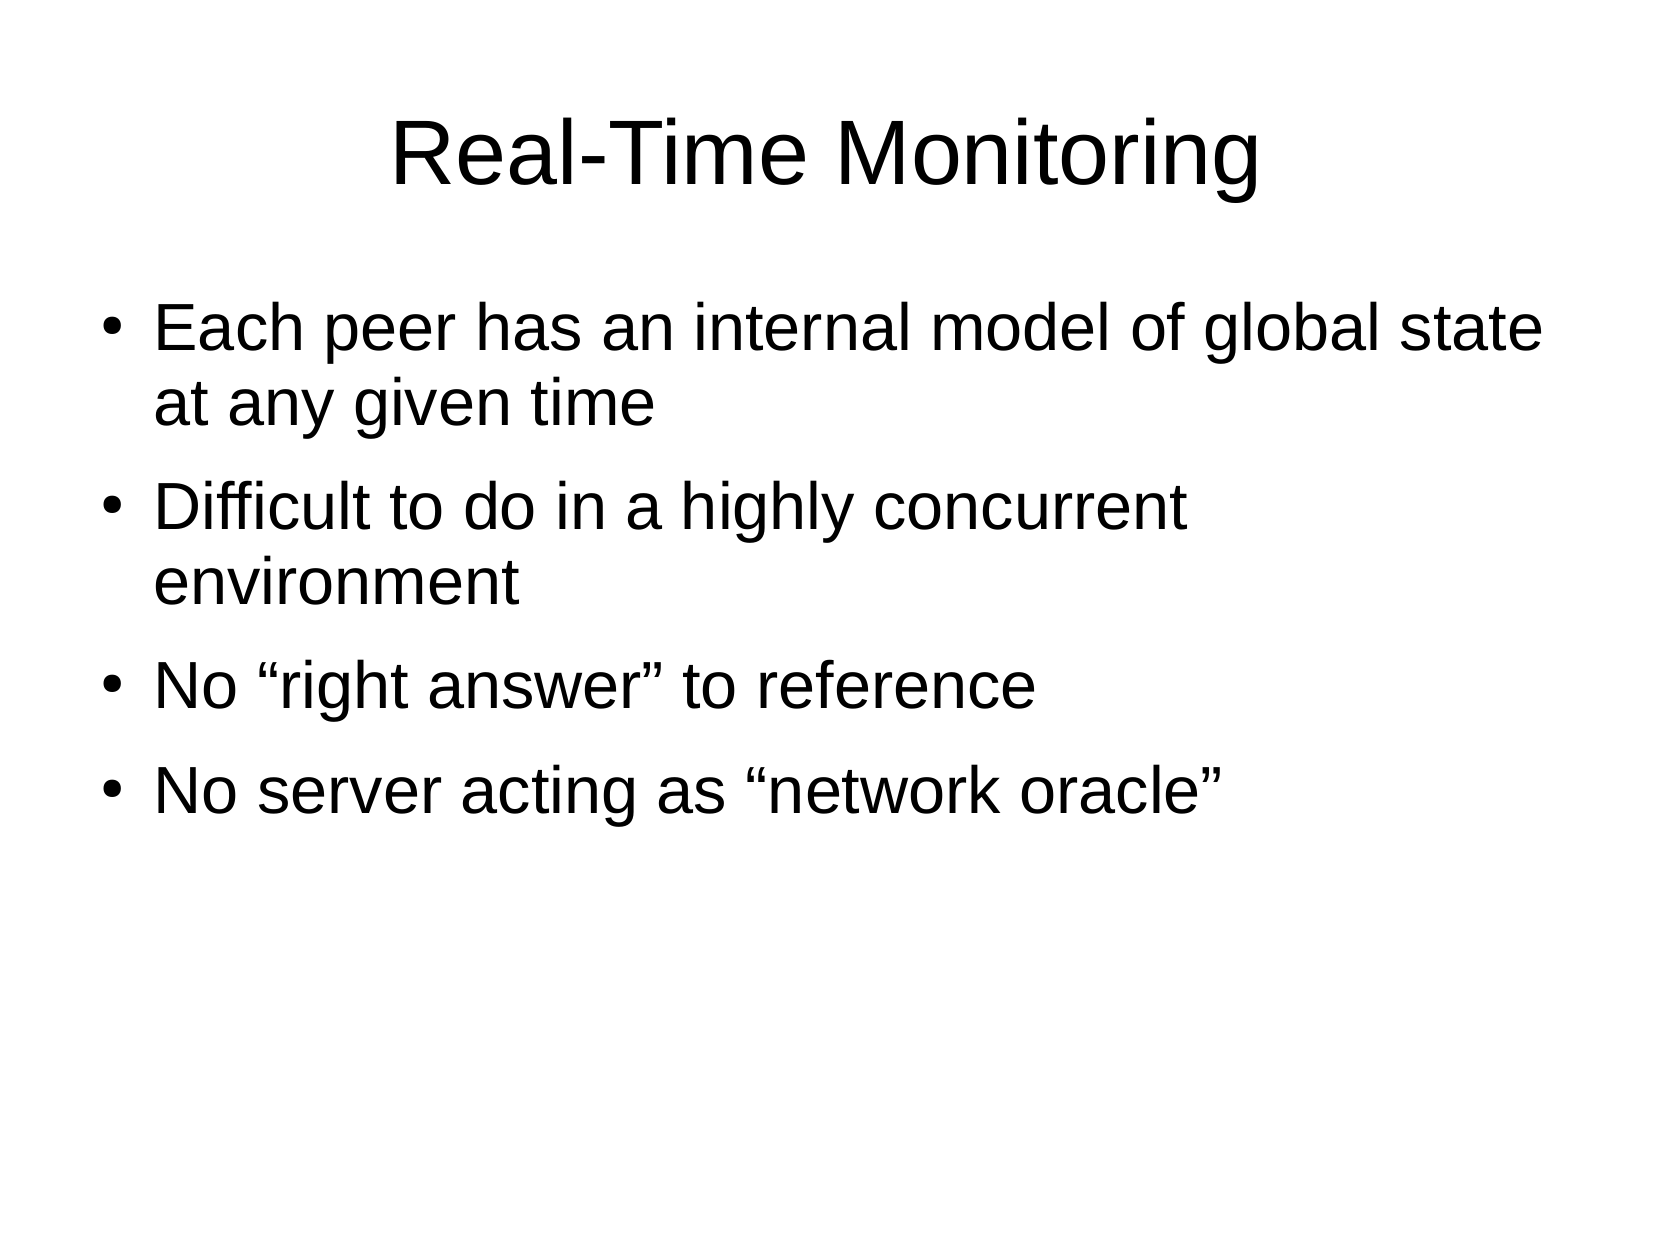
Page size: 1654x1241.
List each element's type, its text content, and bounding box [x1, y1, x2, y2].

list Each peer has an internal model of global state at any given time Difficult to do in a highly concurrent environment No “right answer” to reference No server acting as “network oracle” [82, 290, 1571, 1010]
title Real-Time Monitoring [82, 49, 1571, 257]
